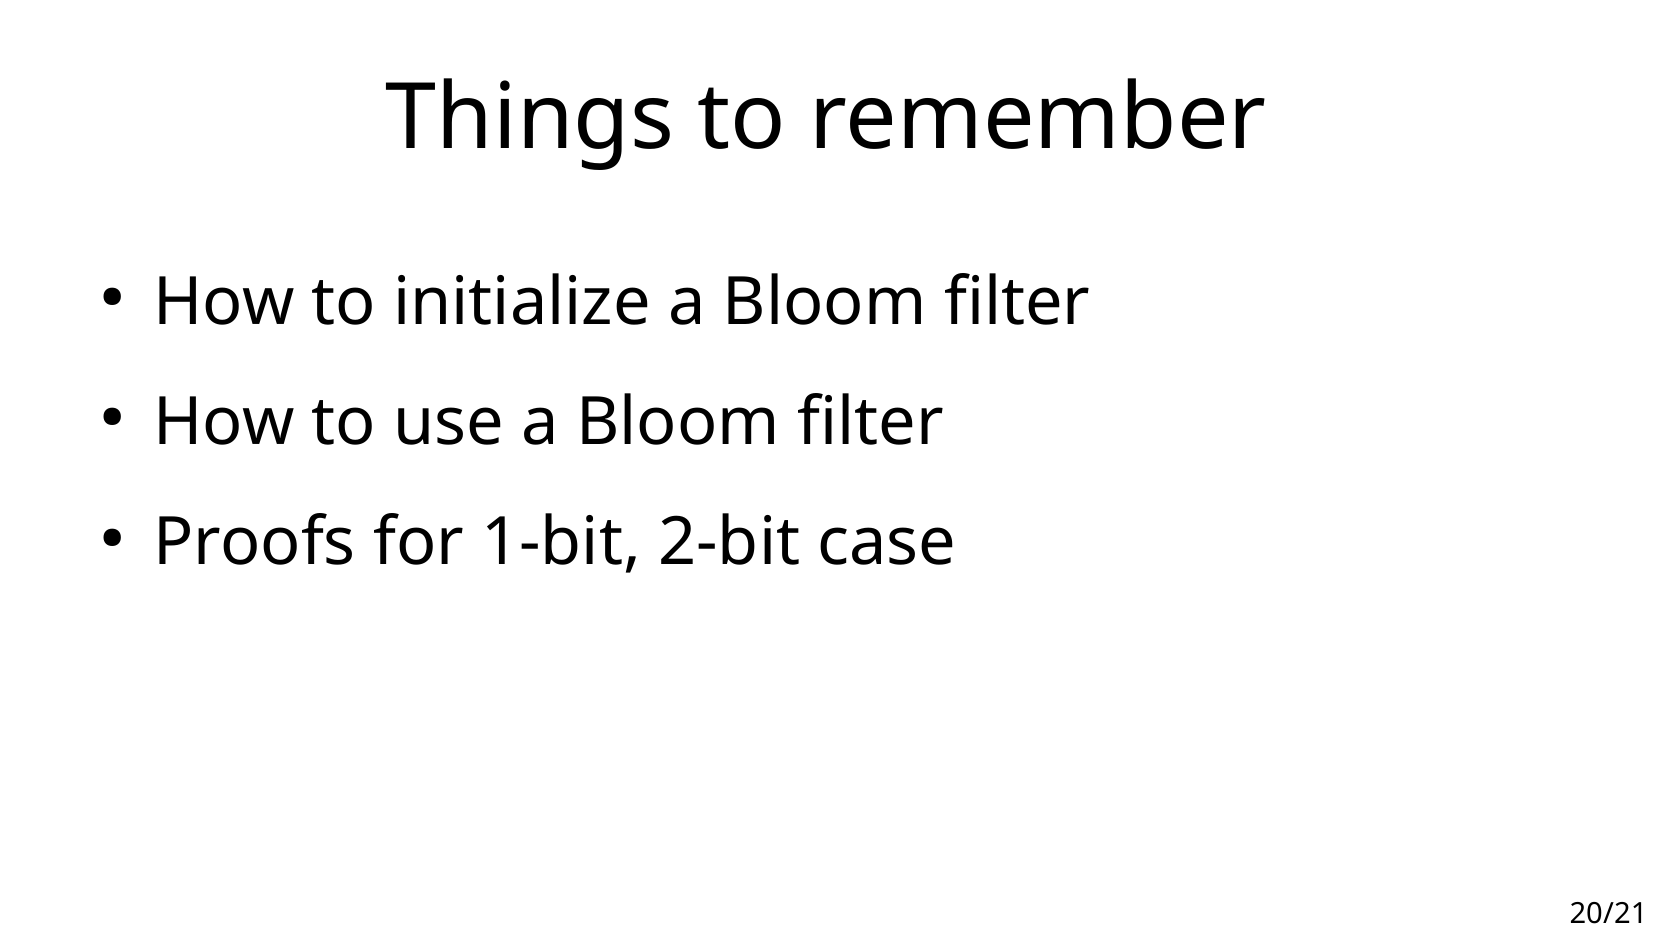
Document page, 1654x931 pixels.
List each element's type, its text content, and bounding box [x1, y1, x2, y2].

list How to initialize a Bloom filter How to use a Bloom filter Proofs for 1-bit, 2-bit case [82, 253, 1571, 793]
title Things to remember [82, 1, 1571, 226]
